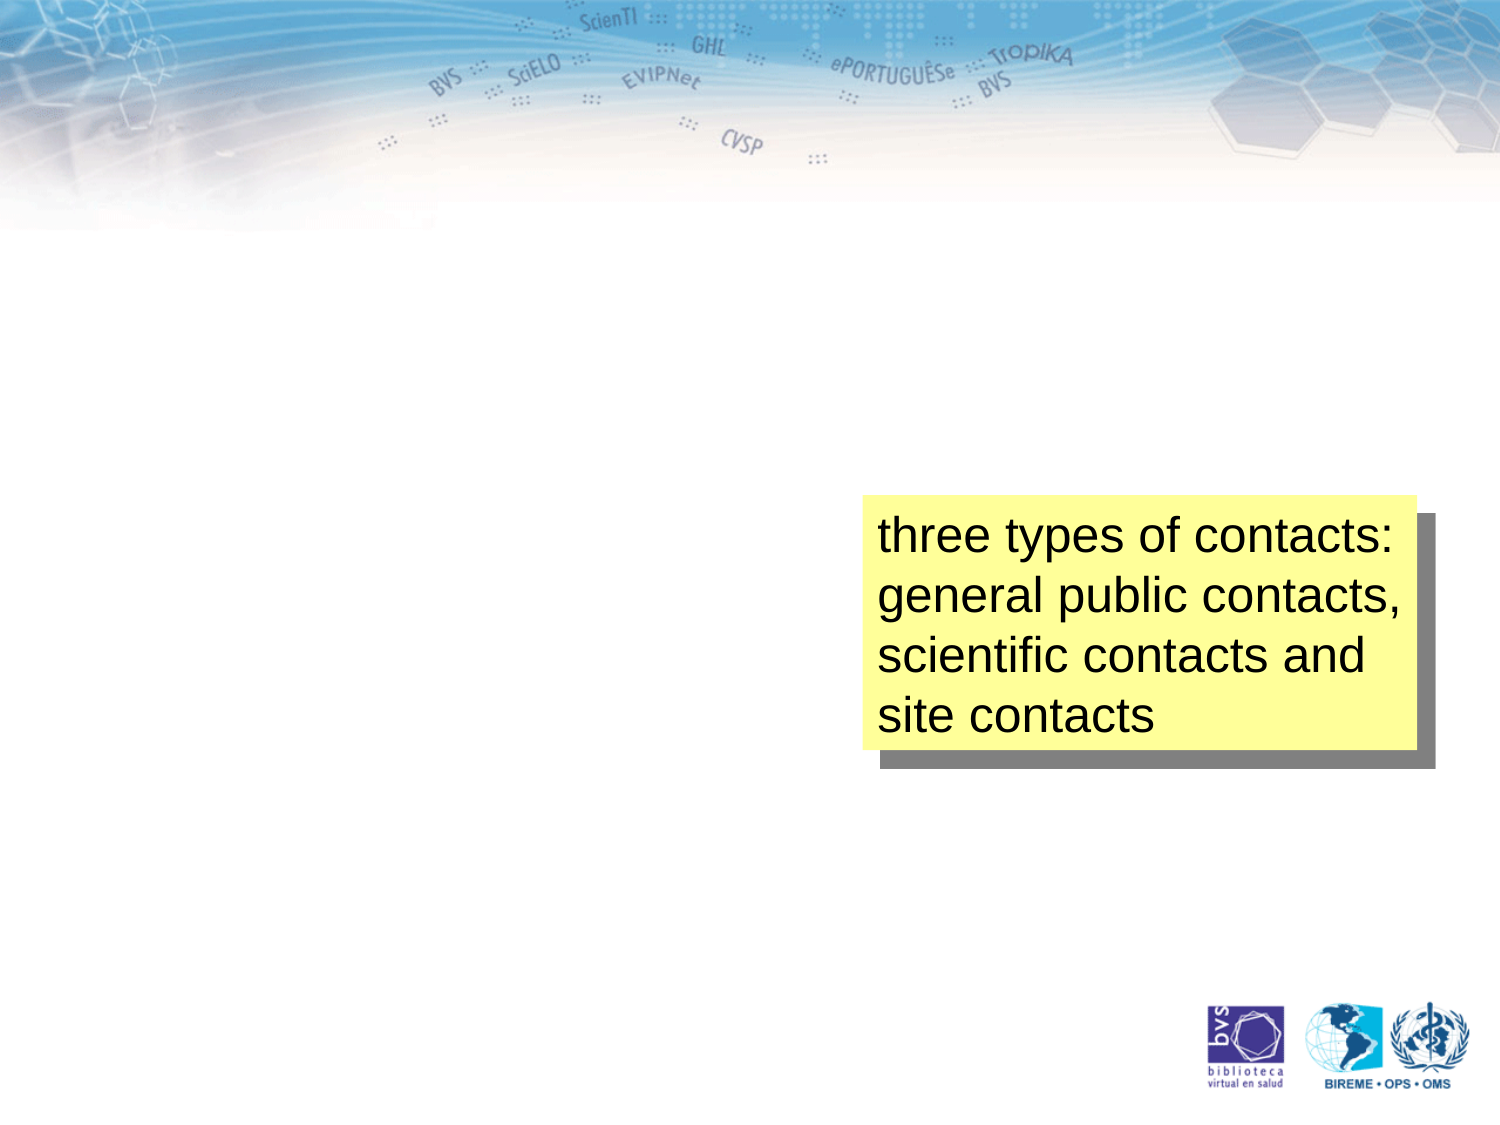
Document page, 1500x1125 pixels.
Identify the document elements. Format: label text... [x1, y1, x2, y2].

picture [0, 0, 1500, 1125]
text_box three types of contacts: general public contacts, scientific contacts and site contacts [862, 495, 1418, 751]
